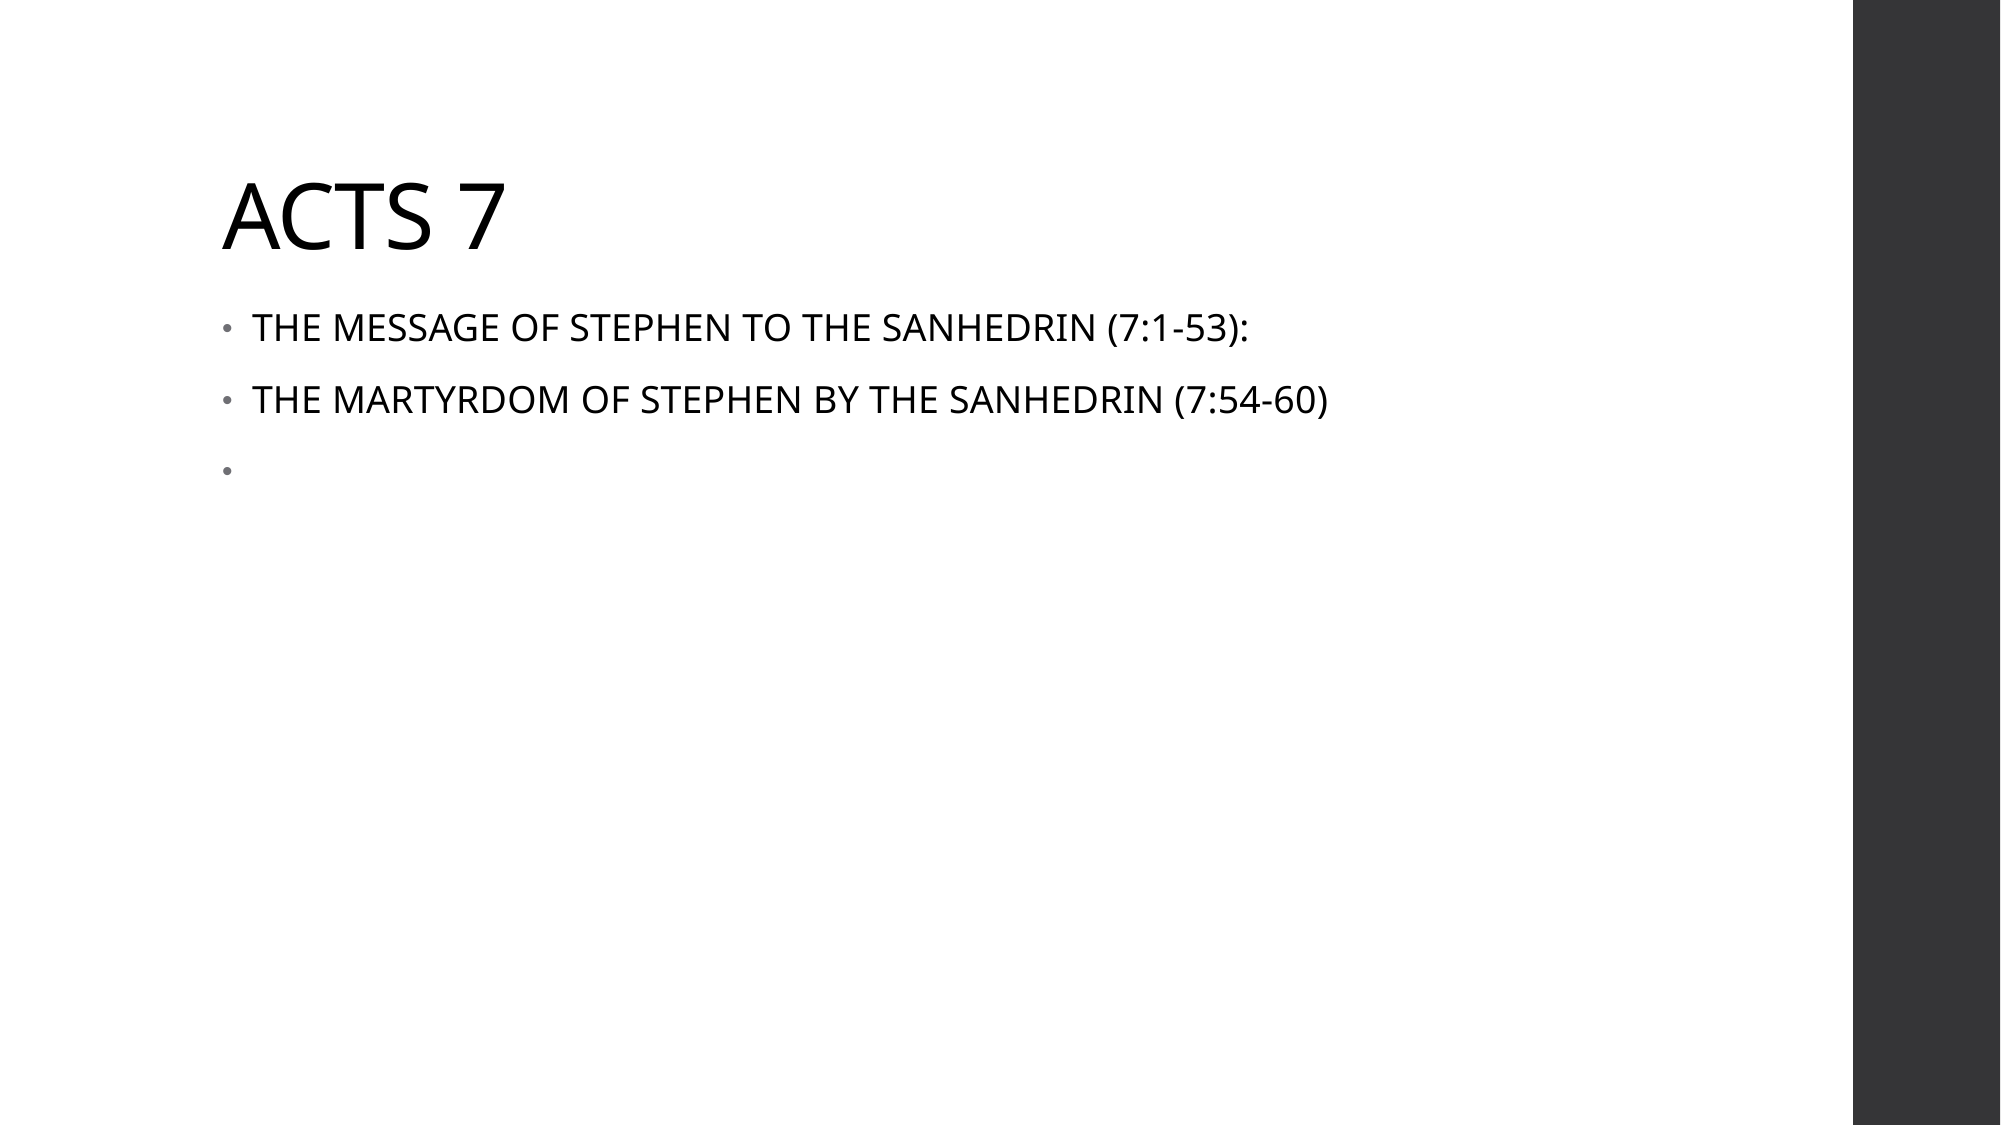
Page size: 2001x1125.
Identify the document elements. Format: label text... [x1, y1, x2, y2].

list THE MESSAGE OF STEPHEN TO THE SANHEDRIN (7:1-53): THE MARTYRDOM OF STEPHEN BY THE SANHEDRIN (7:54-60) [206, 299, 1617, 1014]
title ACTS 7 [206, 60, 1797, 278]
